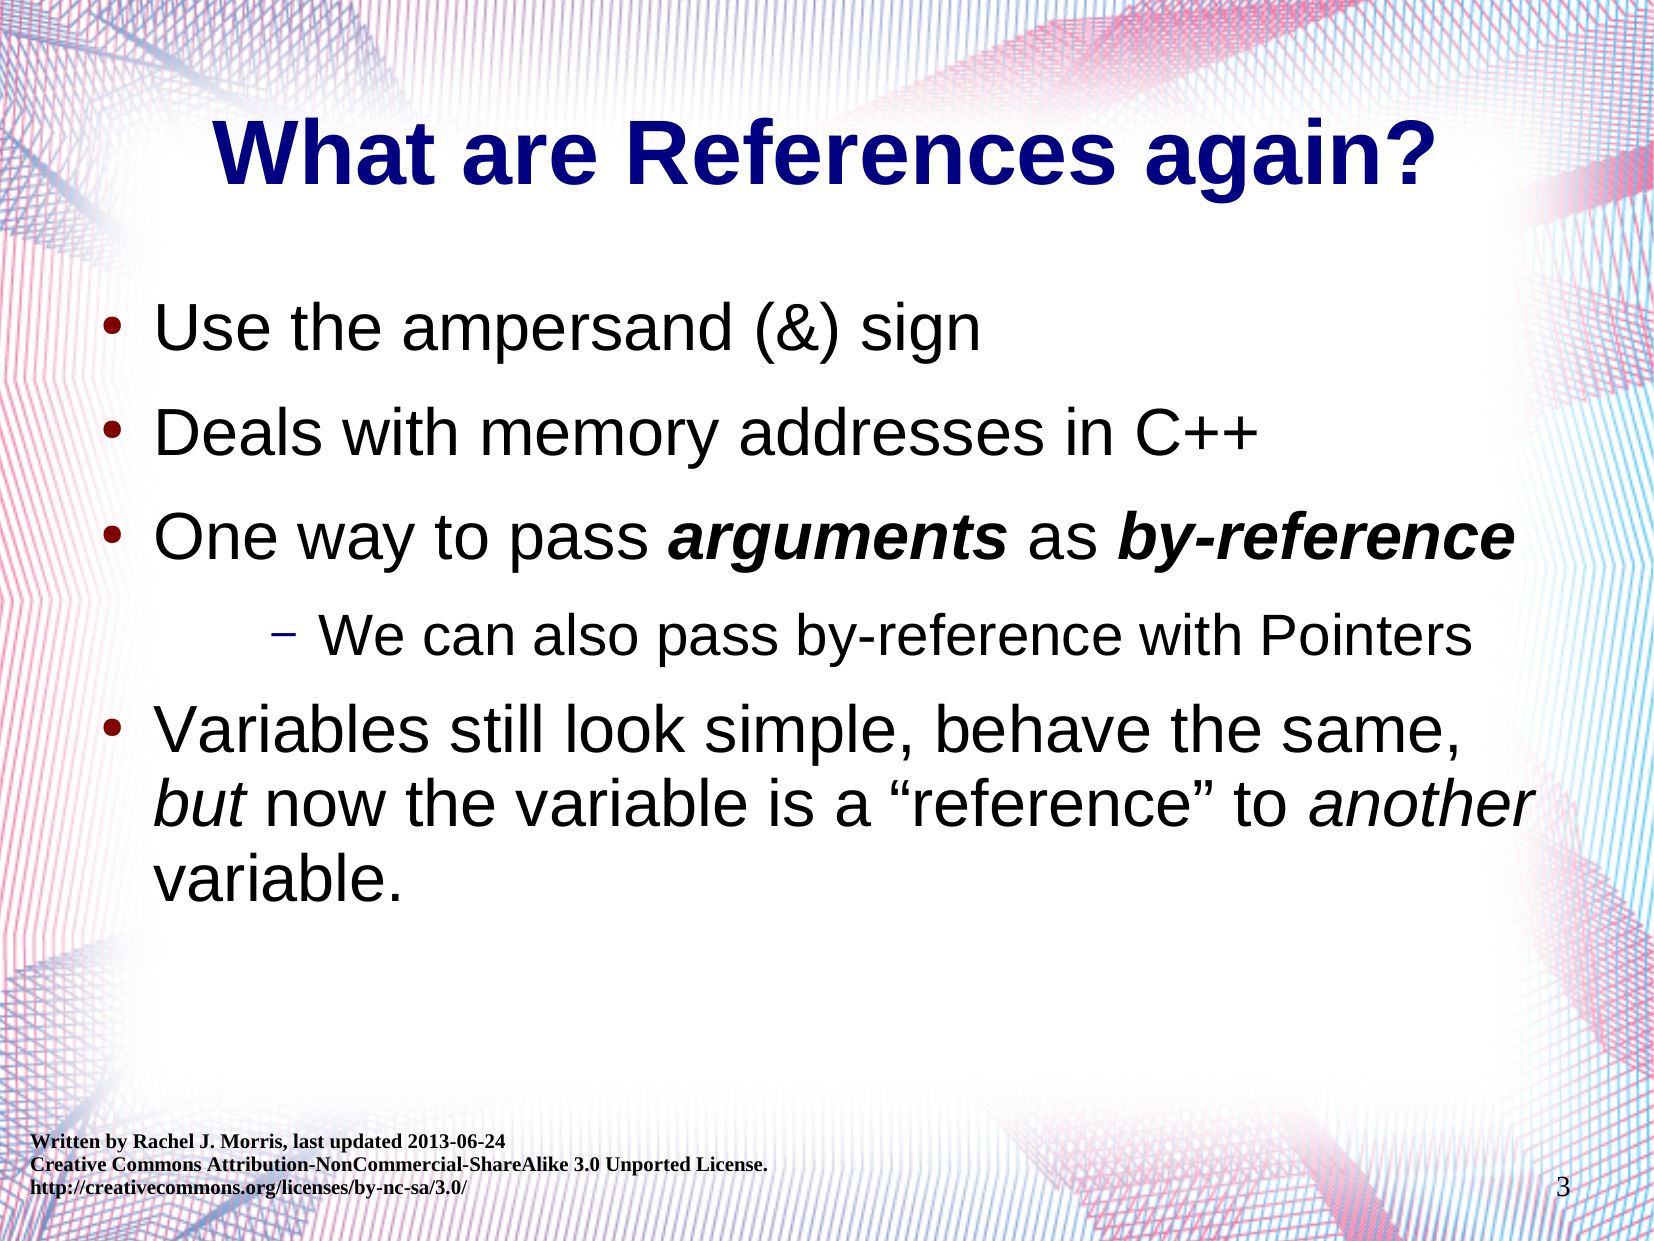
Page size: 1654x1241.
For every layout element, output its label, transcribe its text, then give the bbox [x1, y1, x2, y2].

title What are References again? [82, 49, 1571, 257]
list Use the ampersand (&) sign Deals with memory addresses in C++ One way to pass arguments as by-reference We can also pass by-reference with Pointers Variables still look simple, behave the same, but now the variable is a “reference” to another variable. [82, 290, 1571, 1010]
picture [0, 0, 1654, 1241]
